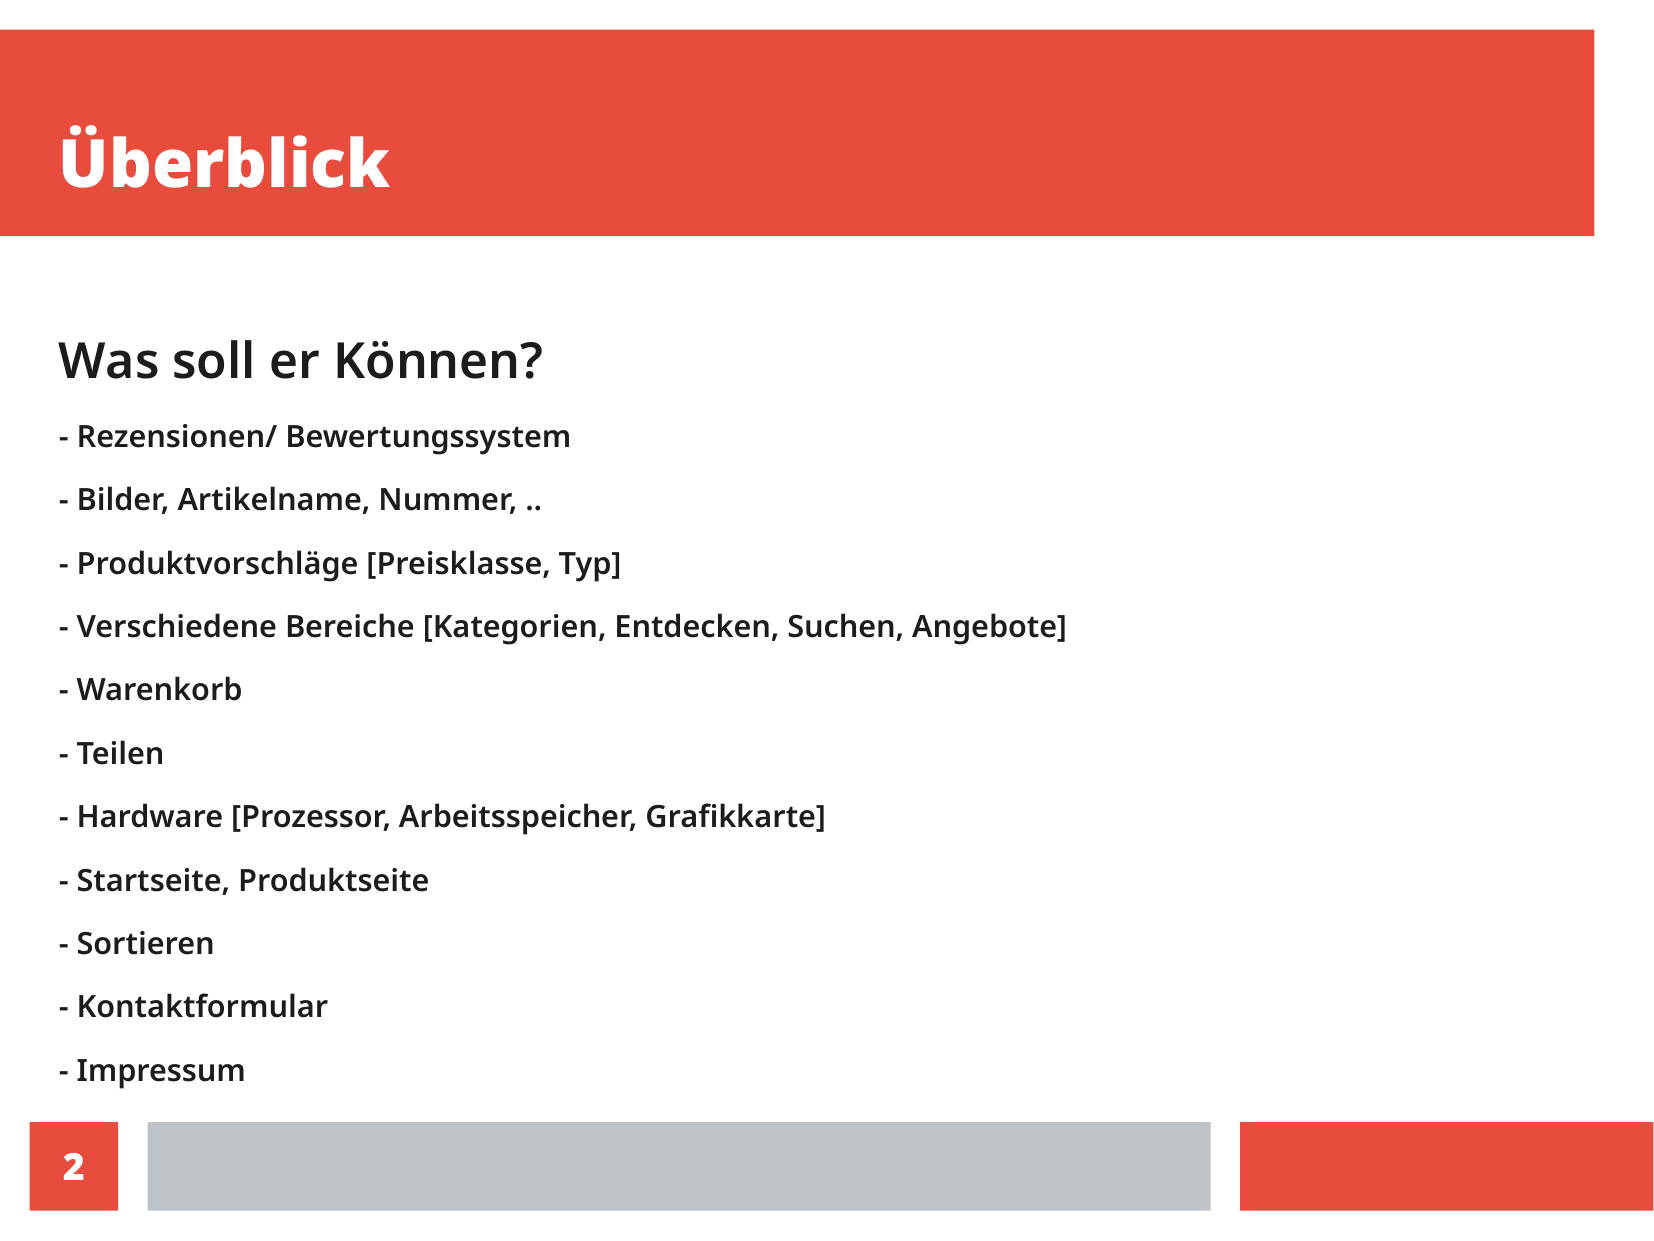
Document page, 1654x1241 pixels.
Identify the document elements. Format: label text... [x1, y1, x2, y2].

title Überblick [59, 59, 1595, 207]
list Was soll er Können? - Rezensionen/ Bewertungssystem - Bilder, Artikelname, Nummer, .. - Produktvorschläge [Preisklasse, Typ] - Verschiedene Bereiche [Kategorien, Entdecken, Suchen, Angebote] - Warenkorb - Teilen - Hardware [Prozessor, Arbeitsspeicher, Grafikkarte] - Startseite, Produktseite - Sortieren - Kontaktformular - Impressum [59, 324, 1565, 1093]
